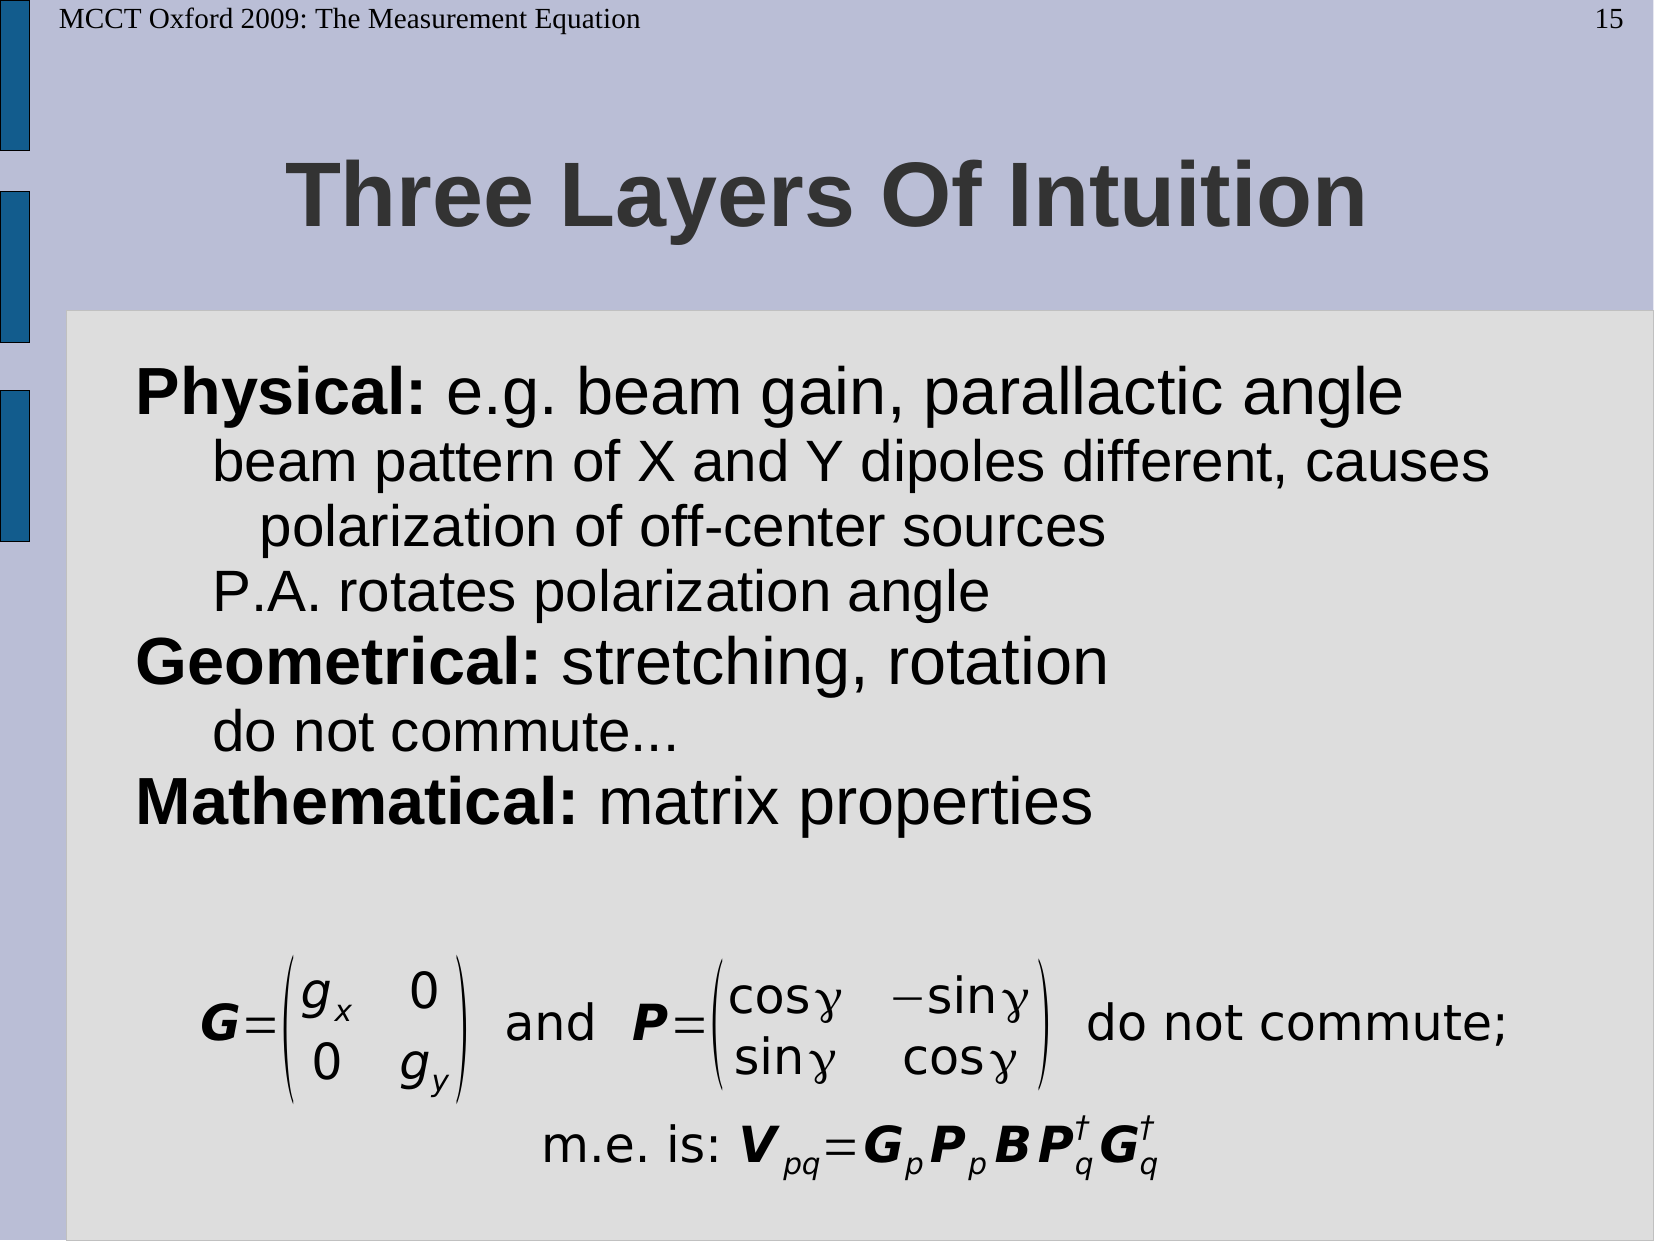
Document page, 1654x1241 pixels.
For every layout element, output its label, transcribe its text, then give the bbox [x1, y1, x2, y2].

list Physical: e.g. beam gain, parallactic angle beam pattern of X and Y dipoles different, causes polarization of off-center sources P.A. rotates polarization angle Geometrical: stretching, rotation do not commute... Mathematical: matrix properties [118, 354, 1531, 975]
title Three Layers Of Intuition [121, 91, 1534, 299]
chart [194, 951, 1506, 1182]
